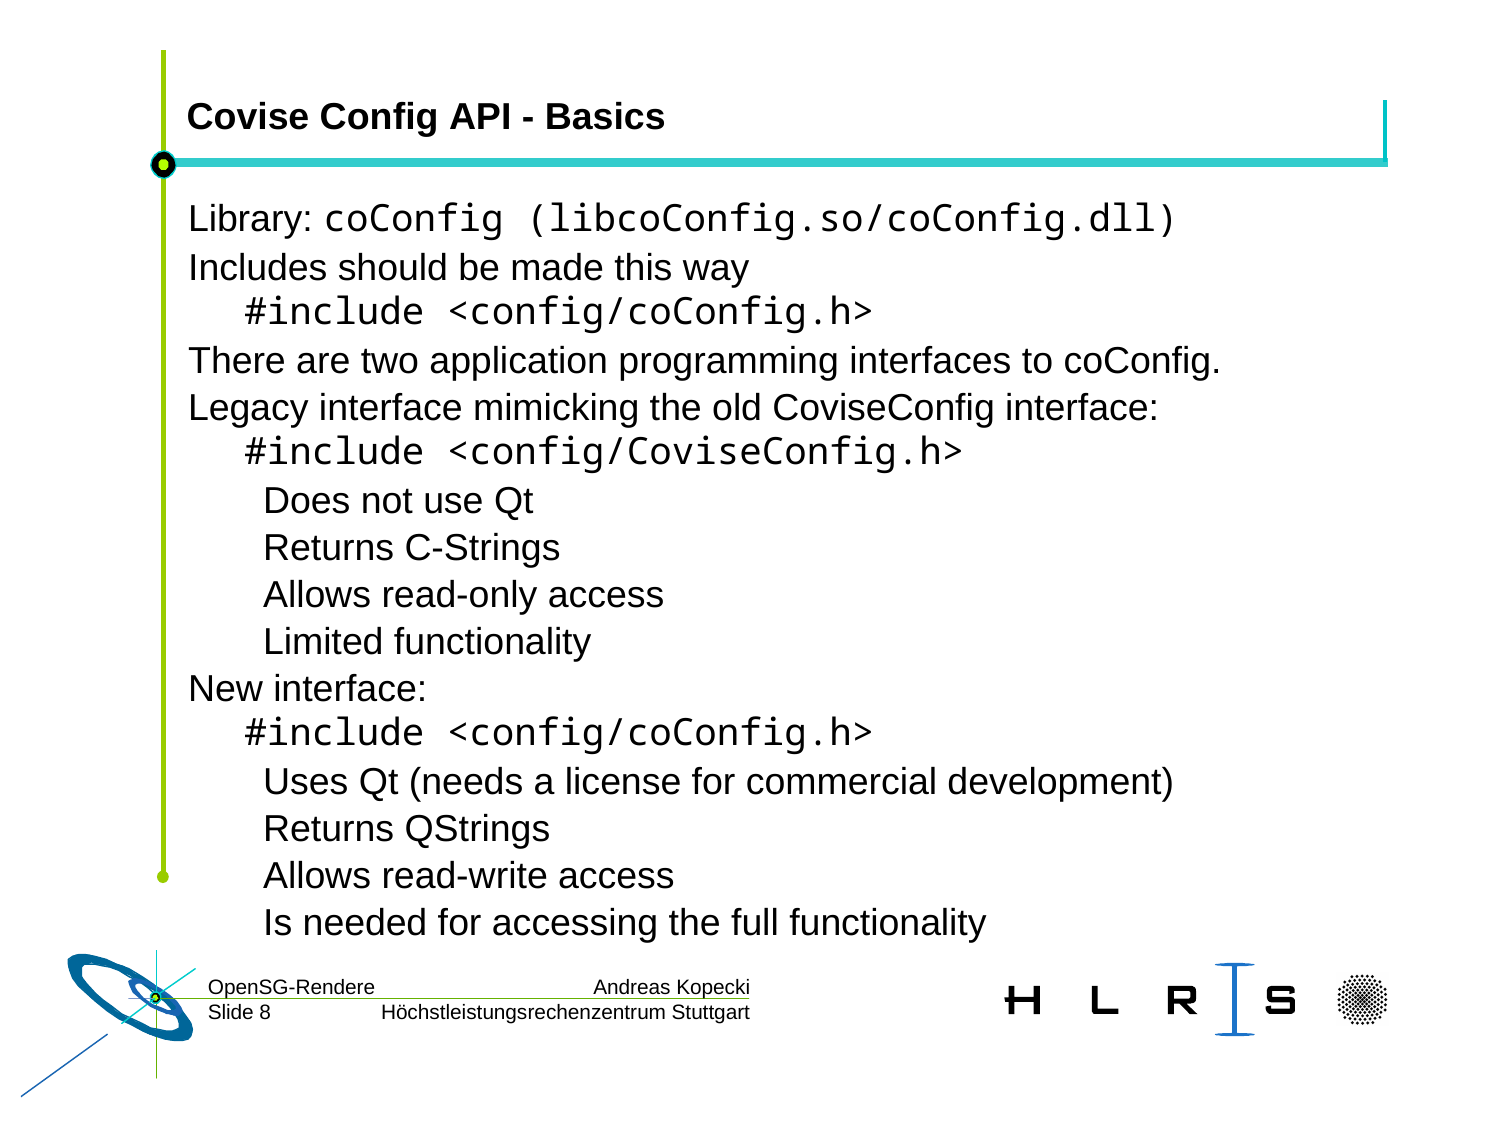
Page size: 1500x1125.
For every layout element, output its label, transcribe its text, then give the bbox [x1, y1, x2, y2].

list Library: coConfig (libcoConfig.so/coConfig.dll) Includes should be made this way #include <config/coConfig.h> There are two application programming interfaces to coConfig. Legacy interface mimicking the old CoviseConfig interface: #include <config/CoviseConfig.h> Does not use Qt Returns C-Strings Allows read-only access Limited functionality New interface: #include <config/coConfig.h> Uses Qt (needs a license for commercial development) Returns QStrings Allows read-write access Is needed for accessing the full functionality [173, 187, 1388, 1012]
title Covise Config API - Basics [171, 86, 1386, 146]
